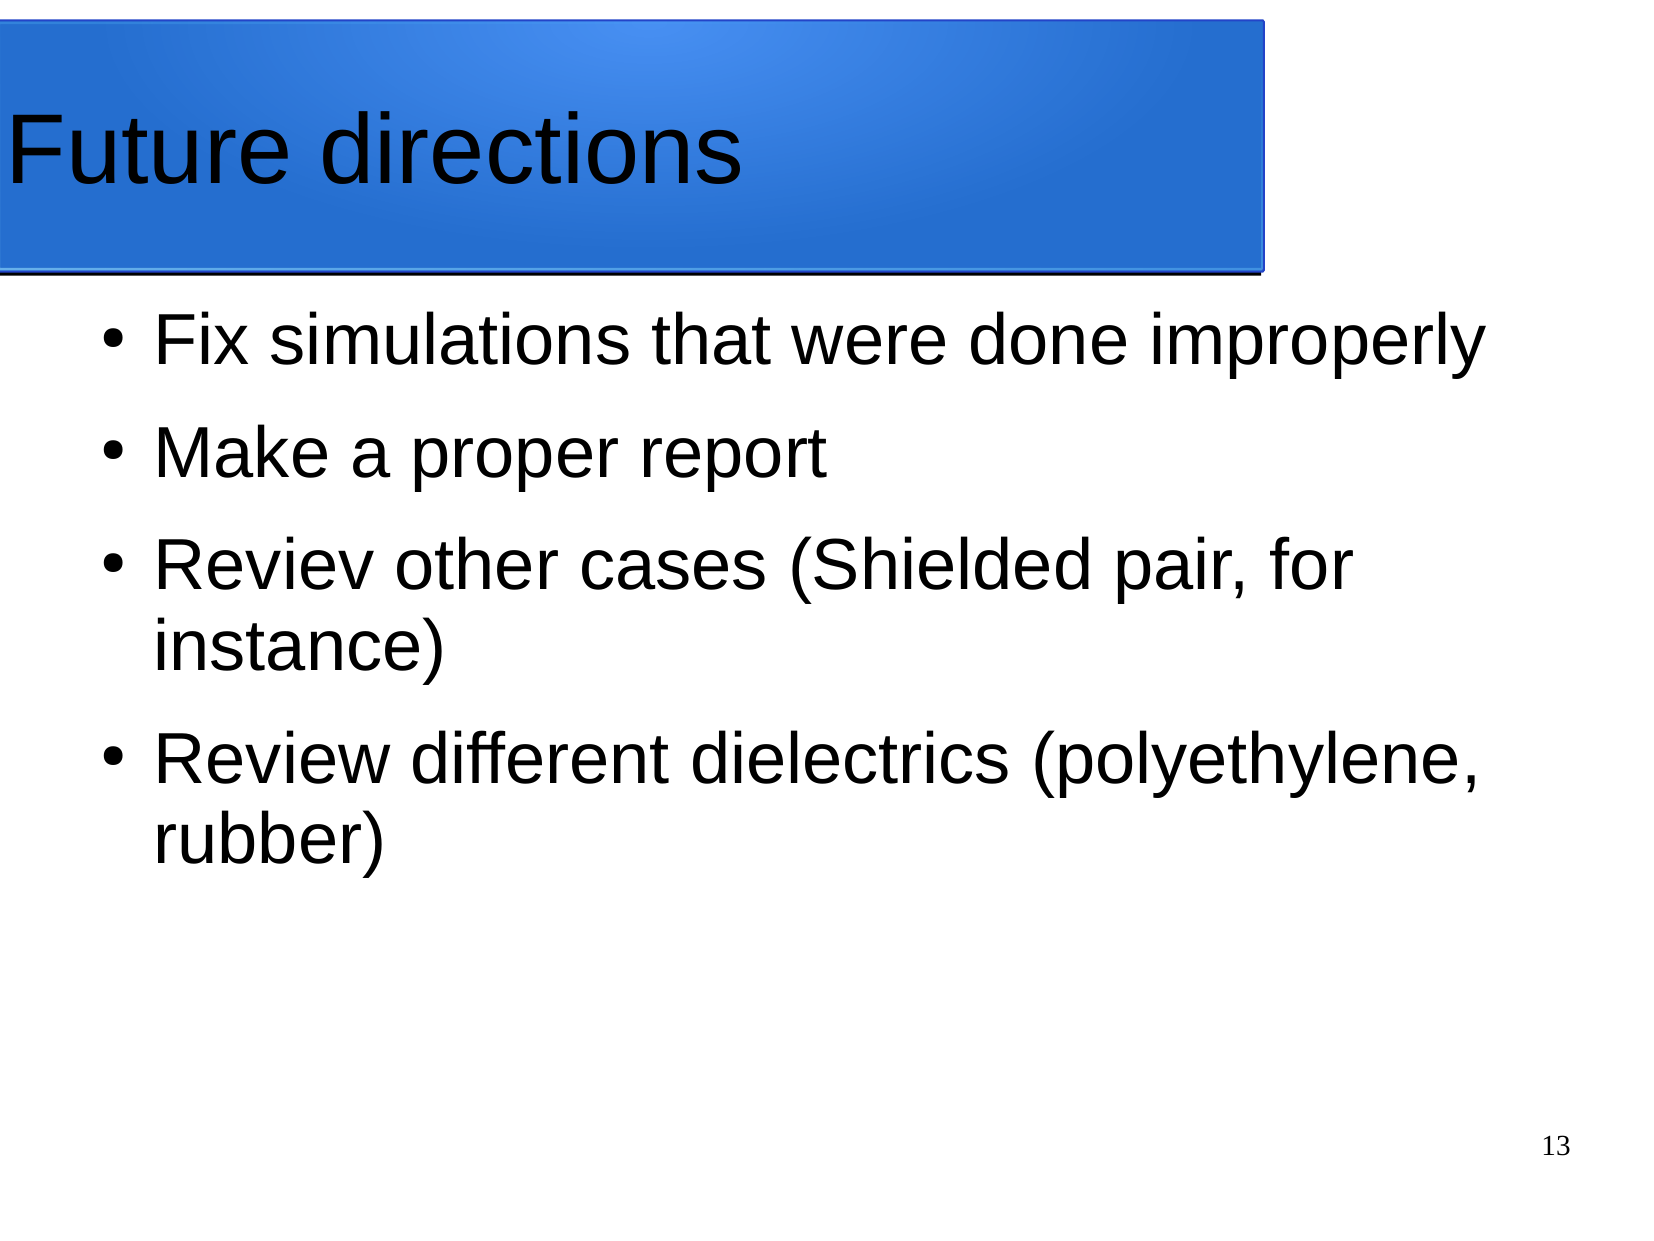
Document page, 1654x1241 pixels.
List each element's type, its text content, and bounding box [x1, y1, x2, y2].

title Future directions [5, 47, 1158, 252]
list Fix simulations that were done improperly Make a proper report Reviev other cases (Shielded pair, for instance) Review different dielectrics (polyethylene, rubber) [82, 299, 1571, 1019]
